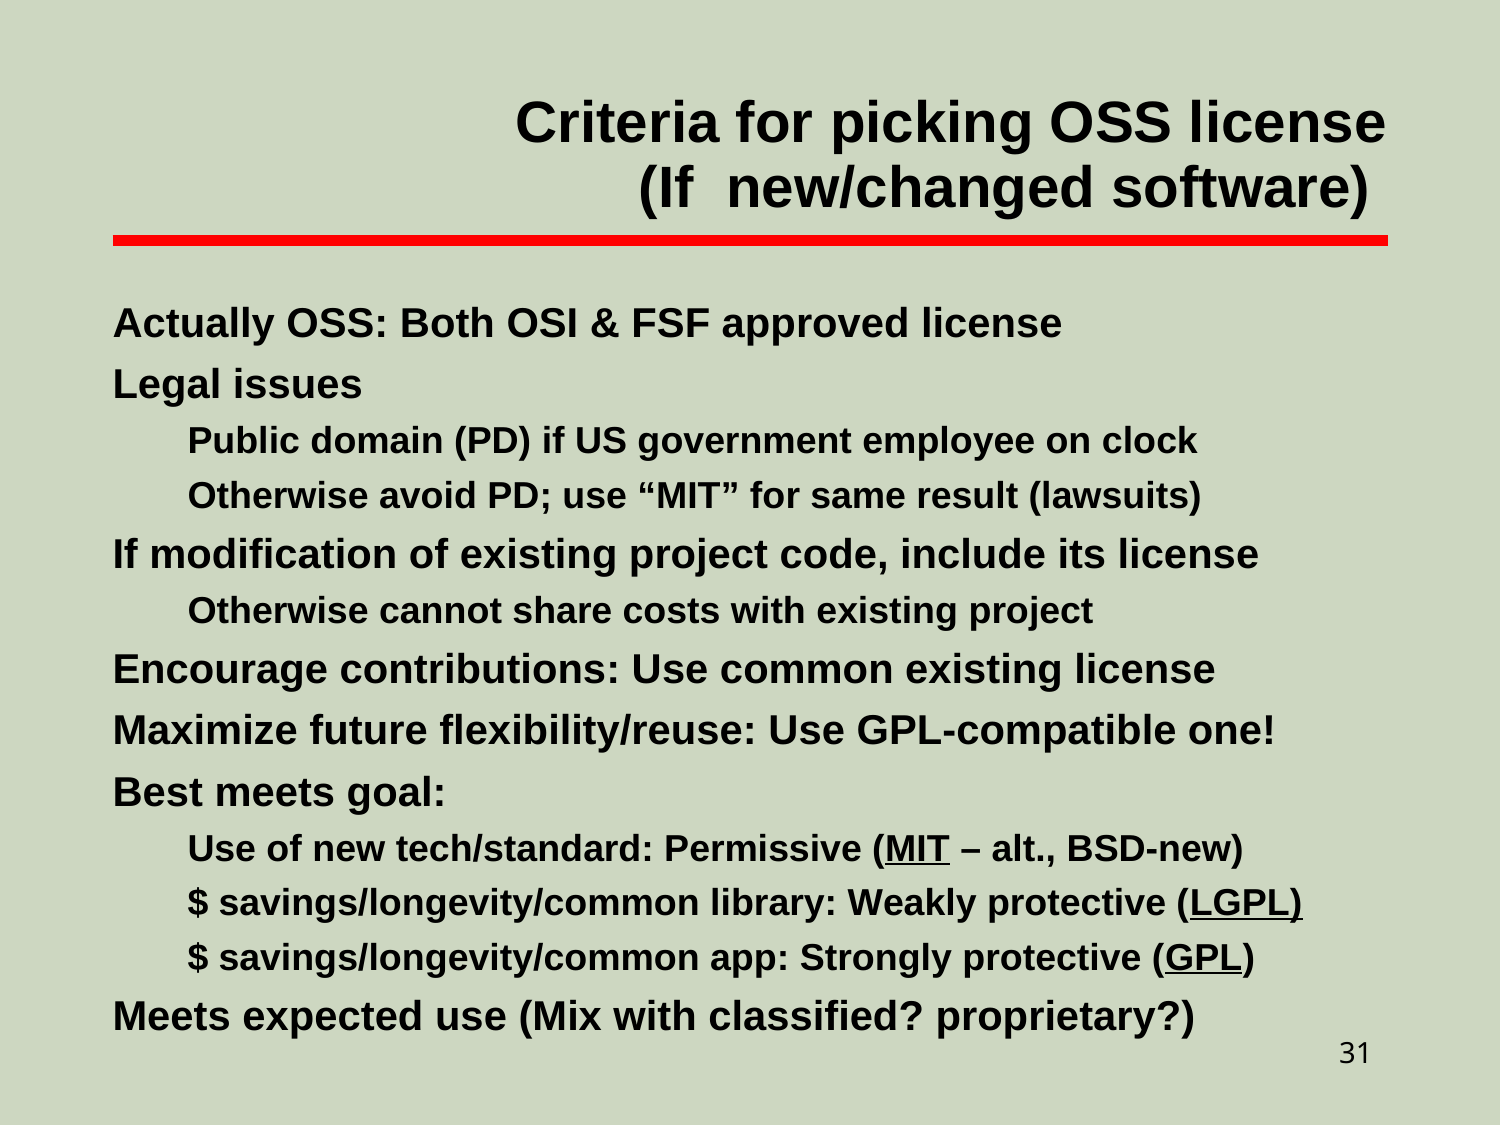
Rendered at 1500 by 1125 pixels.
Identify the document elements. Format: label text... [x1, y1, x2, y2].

list Actually OSS: Both OSI & FSF approved license Legal issues Public domain (PD) if US government employee on clock Otherwise avoid PD; use “MIT” for same result (lawsuits) If modification of existing project code, include its license Otherwise cannot share costs with existing project Encourage contributions: Use common existing license Maximize future flexibility/reuse: Use GPL-compatible one! Best meets goal: Use of new tech/standard: Permissive (MIT – alt., BSD-new) $ savings/longevity/common library: Weakly protective (LGPL) $ savings/longevity/common app: Strongly protective (GPL) Meets expected use (Mix with classified? proprietary?) [112, 299, 1388, 1098]
title Criteria for picking OSS license (If new/changed software) [337, 85, 1388, 224]
